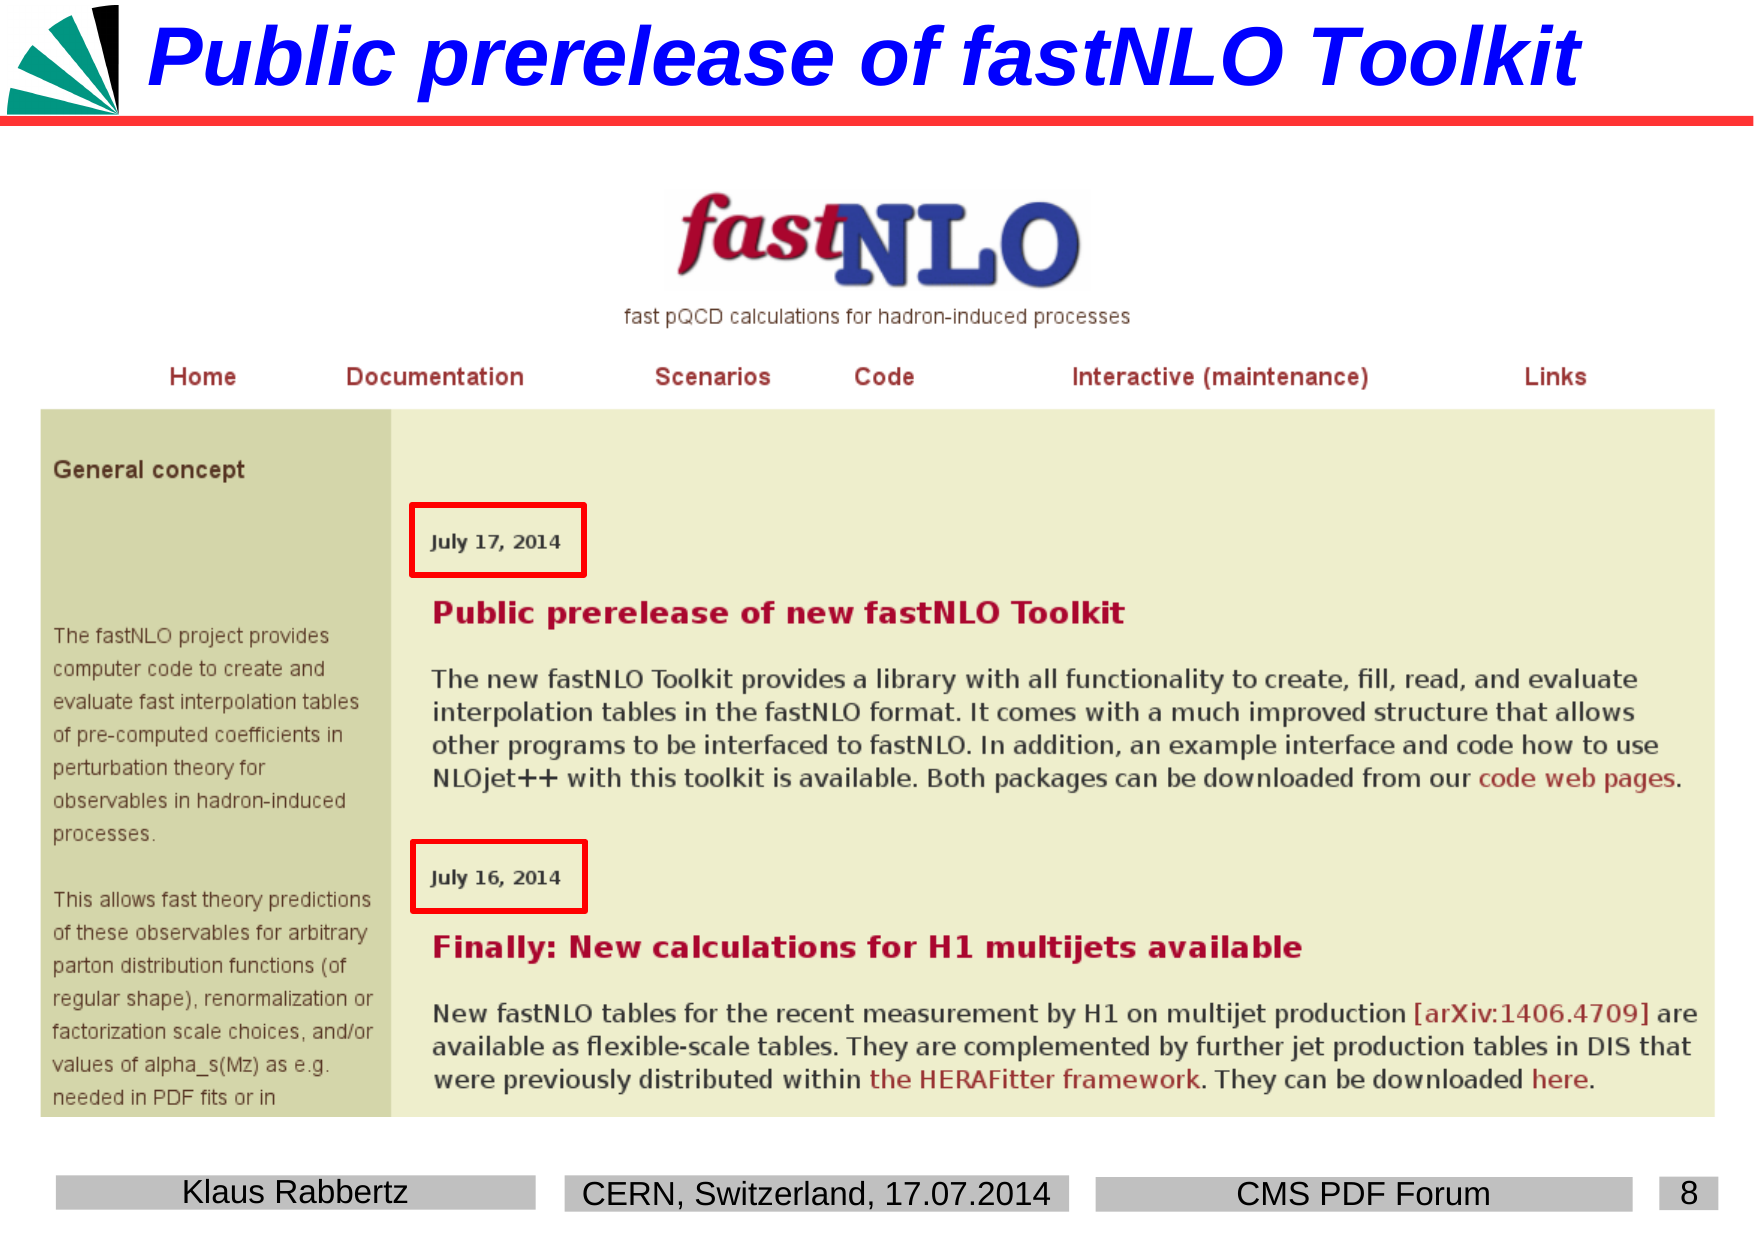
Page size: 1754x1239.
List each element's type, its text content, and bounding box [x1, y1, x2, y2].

picture [8, 189, 1745, 1117]
title Public prerelease of fastNLO Toolkit [123, 0, 1606, 114]
picture [7, 5, 119, 116]
